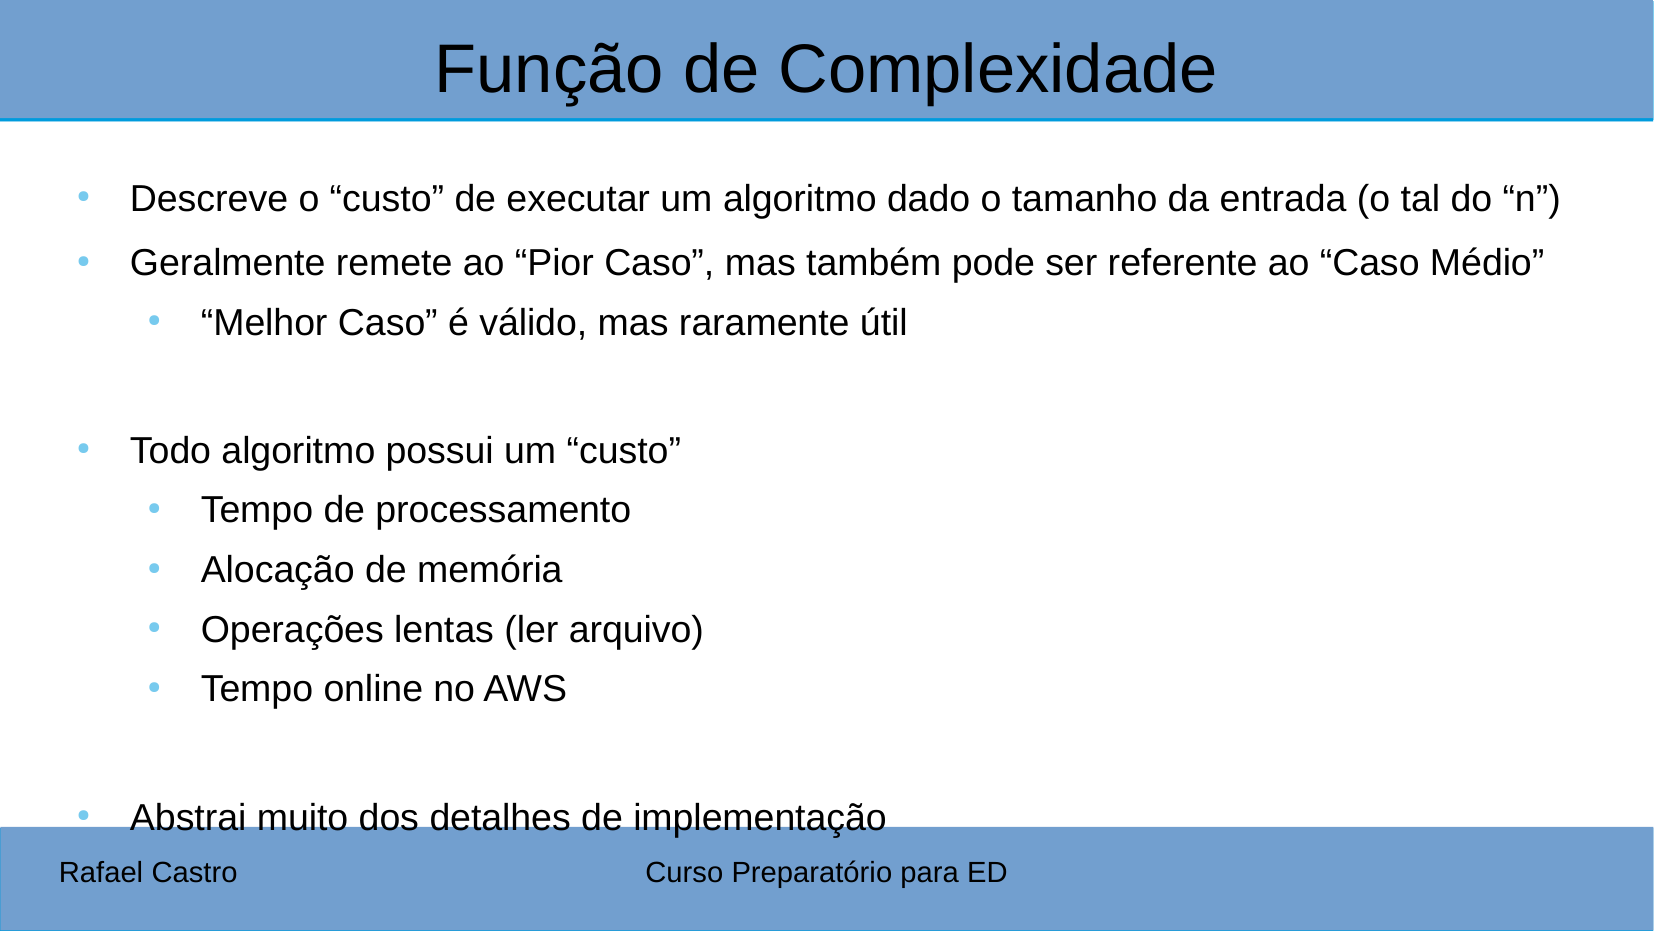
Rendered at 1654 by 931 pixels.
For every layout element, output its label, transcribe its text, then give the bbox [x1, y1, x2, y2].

title Função de Complexidade [59, 29, 1595, 108]
list Descreve o “custo” de executar um algoritmo dado o tamanho da entrada (o tal do “n”) Geralmente remete ao “Pior Caso”, mas também pode ser referente ao “Caso Médio” “Melhor Caso” é válido, mas raramente útil Todo algoritmo possui um “custo” Tempo de processamento Alocação de memória Operações lentas (ler arquivo) Tempo online no AWS Abstrai muito dos detalhes de implementação [59, 177, 1595, 768]
